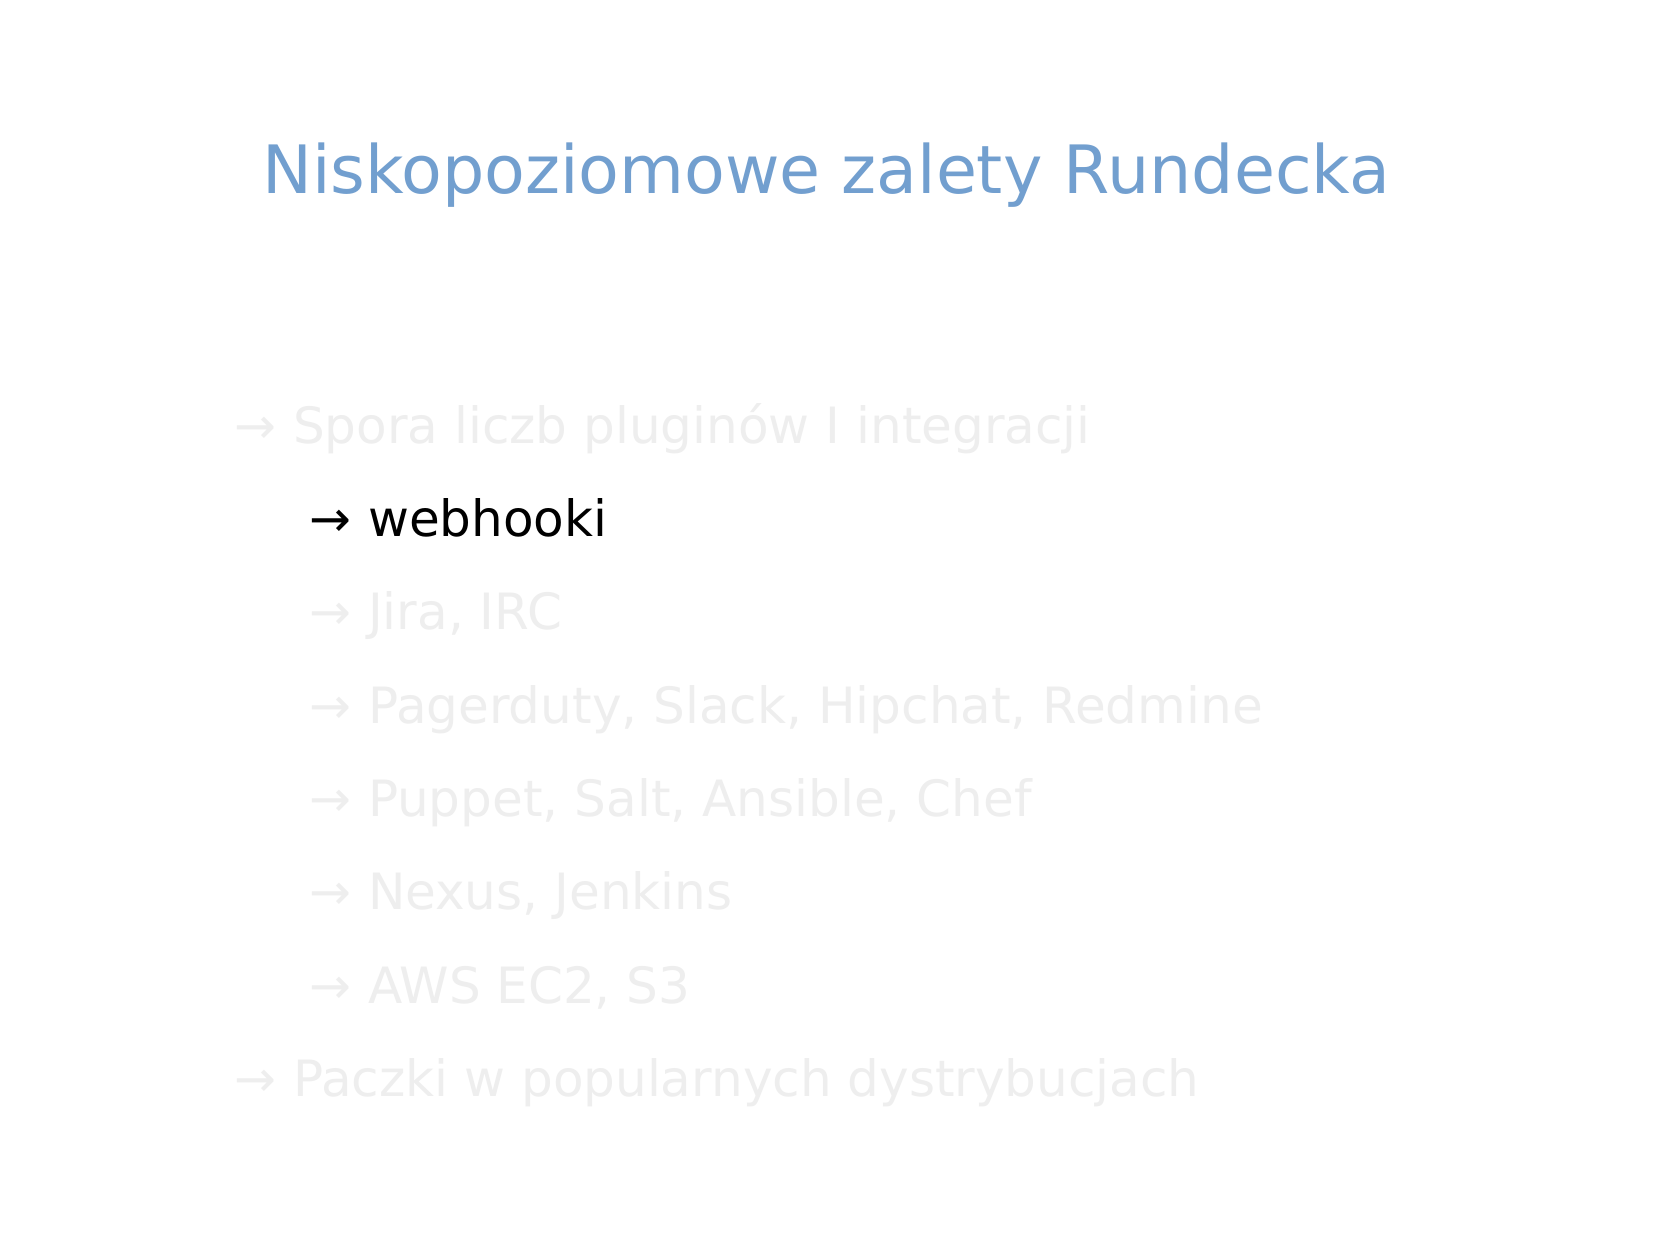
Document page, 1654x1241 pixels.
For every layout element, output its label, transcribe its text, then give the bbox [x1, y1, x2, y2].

text_box → Spora liczb pluginów I integracji → webhooki → Jira, IRC → Pagerduty, Slack, Hipchat, Redmine → Puppet, Salt, Ansible, Chef → Nexus, Jenkins → AWS EC2, S3 → Paczki w popularnych dystrybucjach [220, 360, 1279, 1087]
text_box Niskopoziomowe zalety Rundecka [247, 123, 1407, 217]
